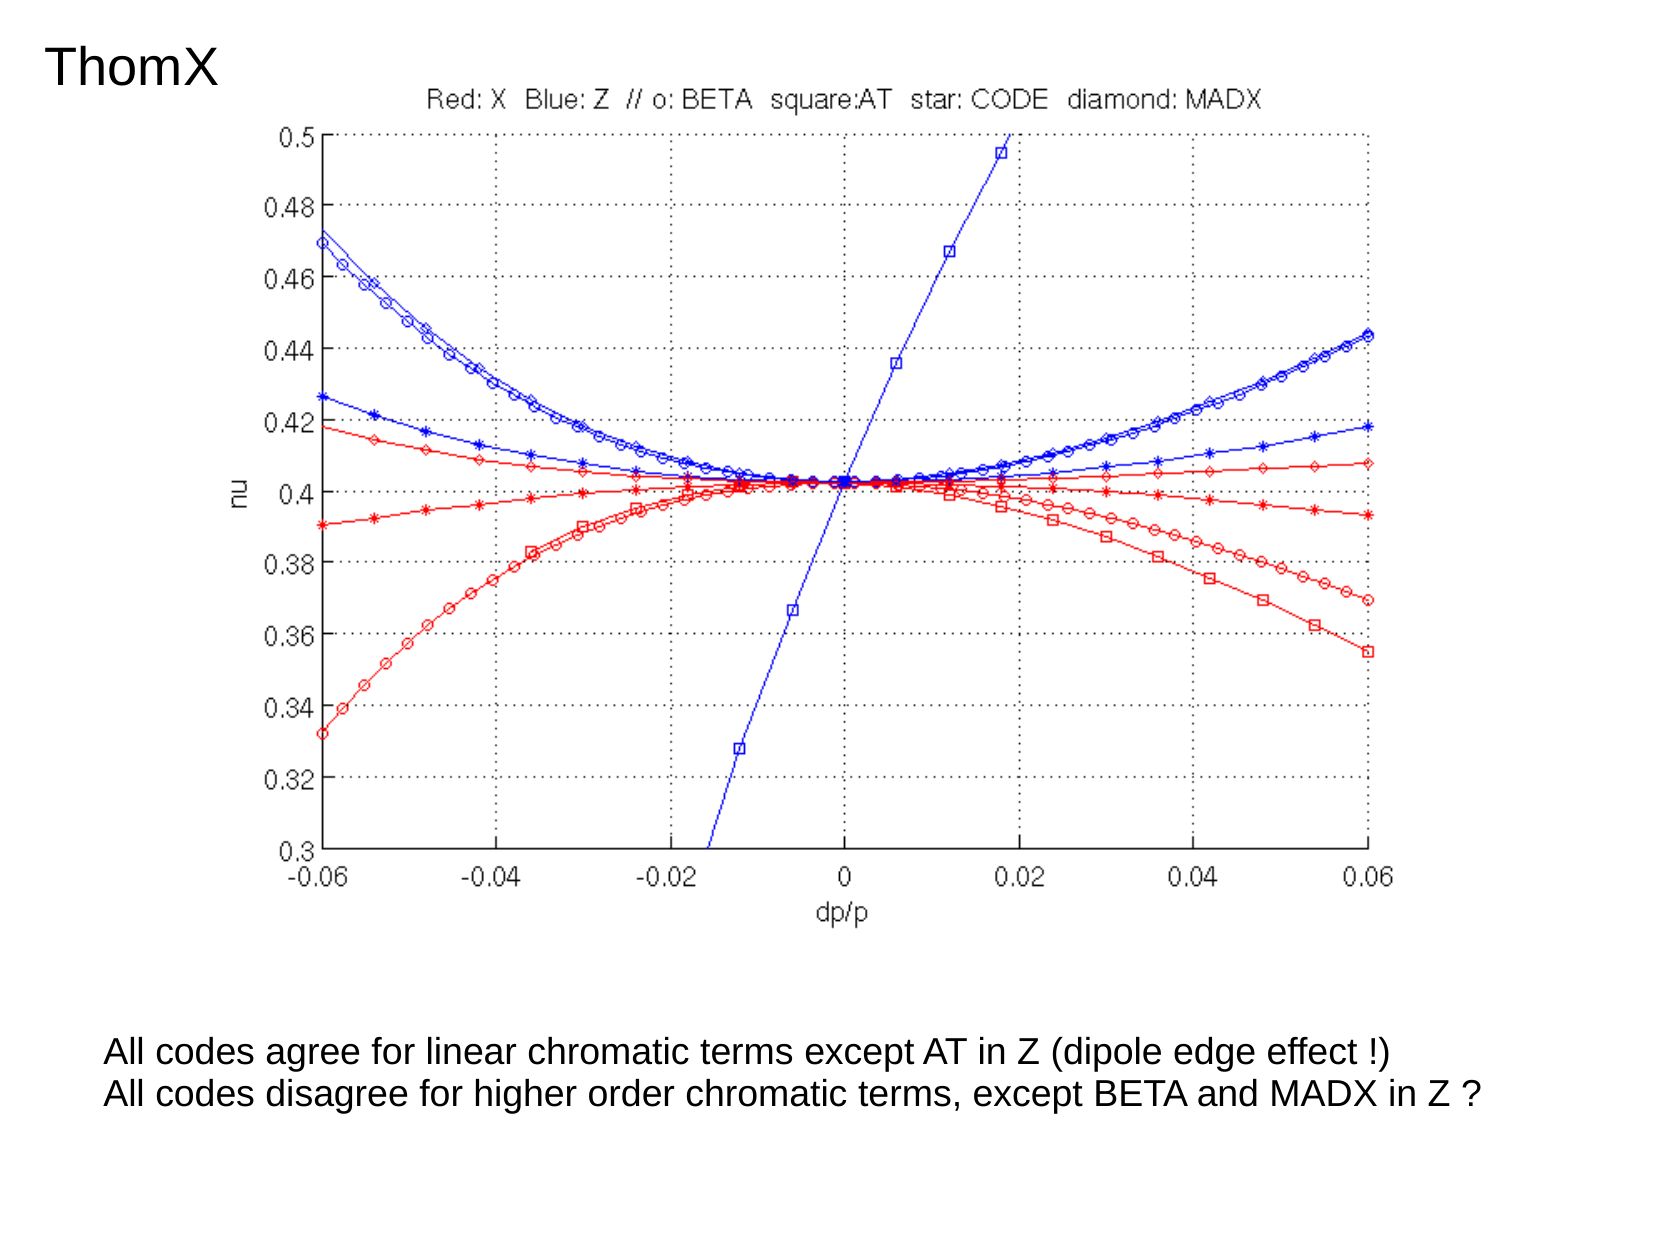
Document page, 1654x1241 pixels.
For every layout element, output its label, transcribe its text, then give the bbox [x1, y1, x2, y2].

text_box ThomX [29, 29, 296, 105]
picture [147, 69, 1496, 945]
text_box All codes agree for linear chromatic terms except AT in Z (dipole edge effect !) All codes disagree for higher order chromatic terms, except BETA and MADX in Z ? [88, 1023, 1625, 1123]
